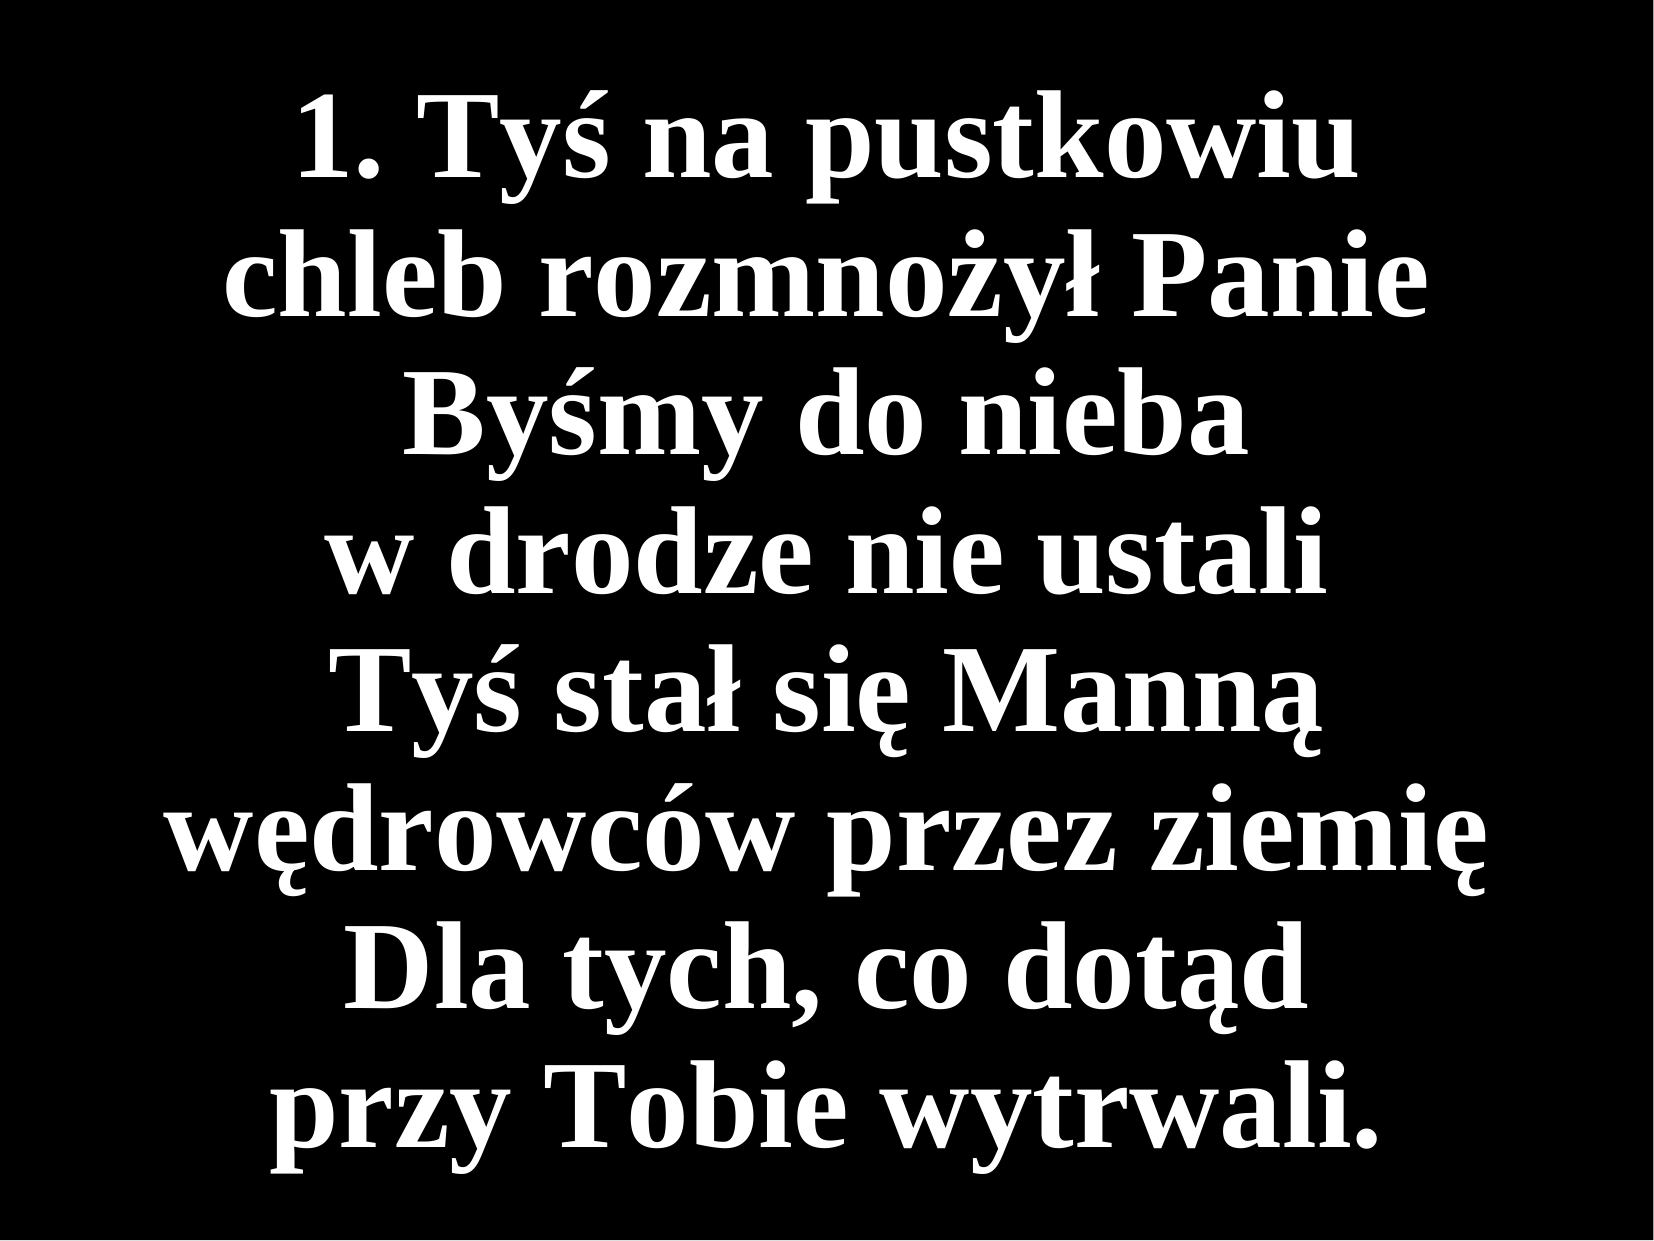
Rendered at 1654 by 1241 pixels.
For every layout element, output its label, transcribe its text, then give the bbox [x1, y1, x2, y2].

title 1. Tyś na pustkowiu chleb rozmnożył Panie Byśmy do nieba w drodze nie ustali Tyś stał się Manną wędrowców przez ziemię Dla tych, co dotąd przy Tobie wytrwali. [0, 0, 1654, 1241]
